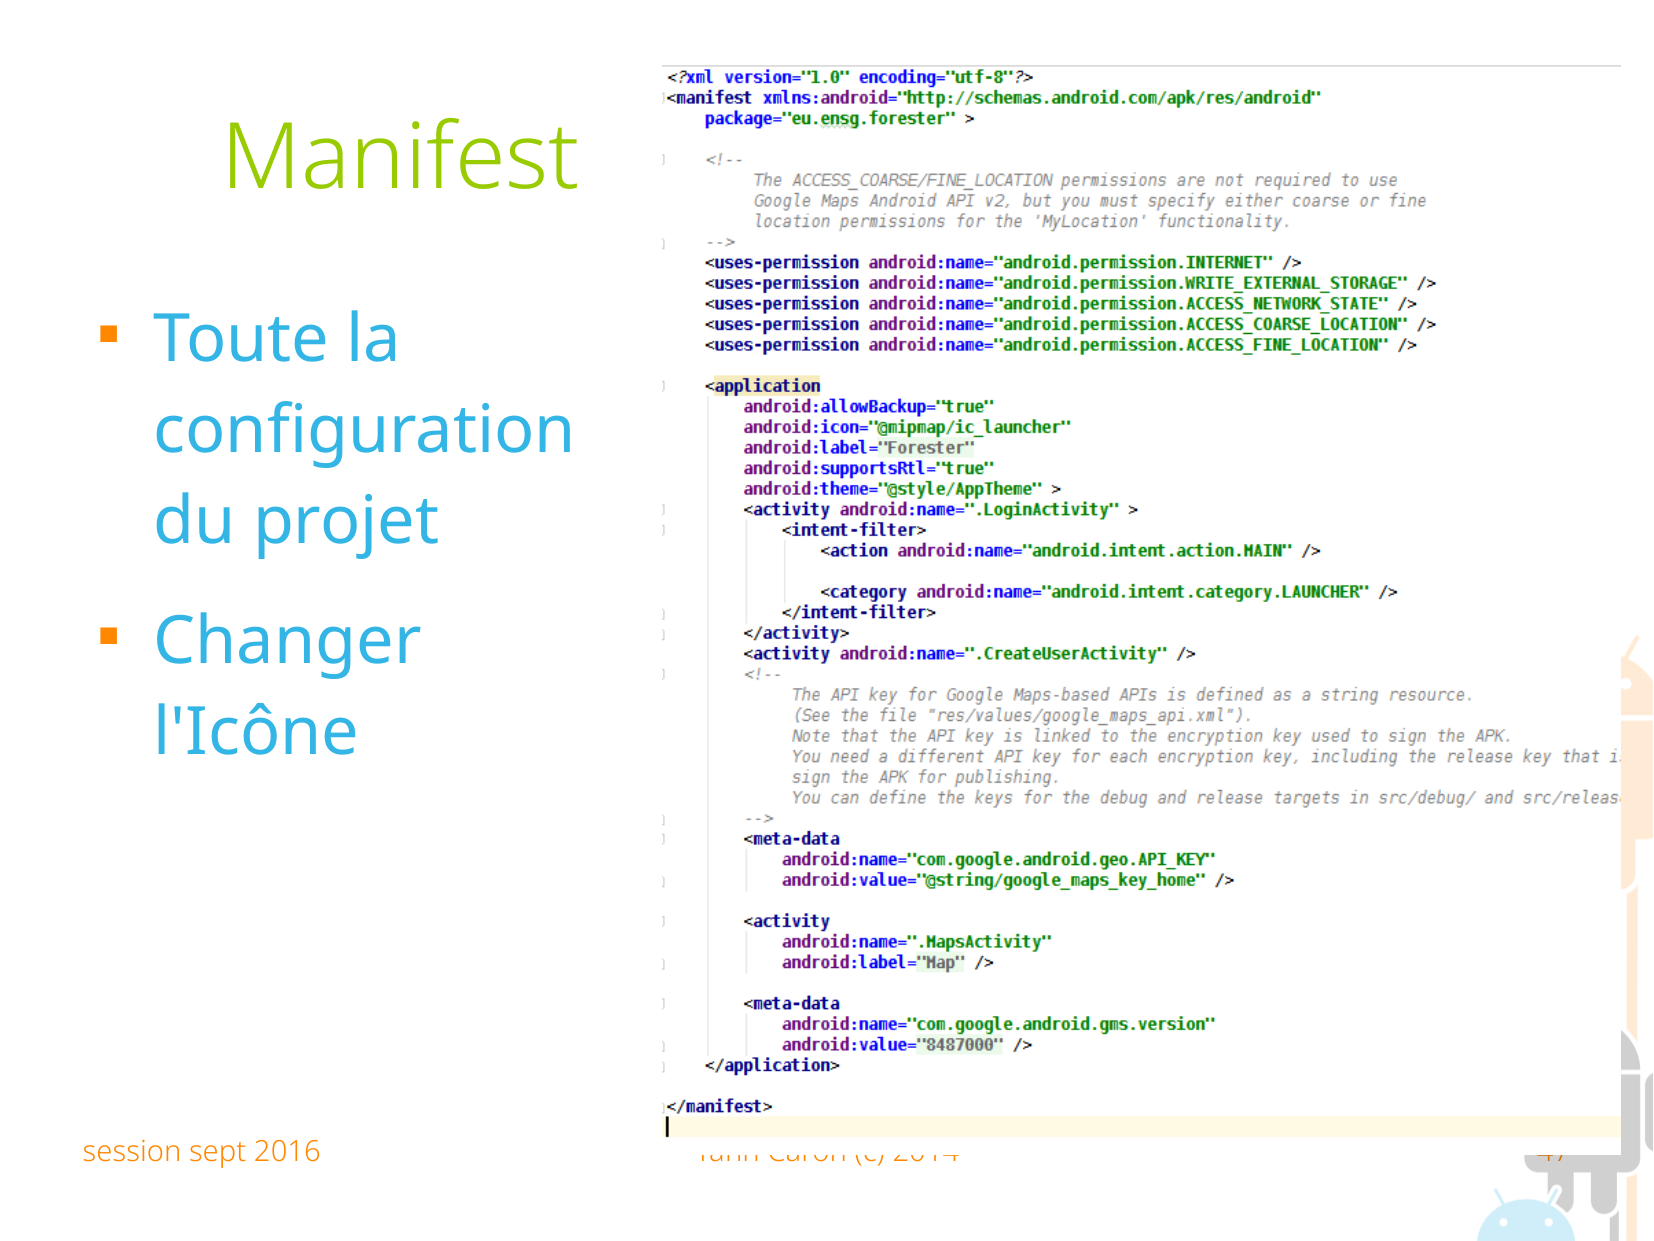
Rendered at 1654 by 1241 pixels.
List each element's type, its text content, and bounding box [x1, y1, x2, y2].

picture [240, 64, 1654, 1241]
list Toute la configuration du projet Changer l'Icône [82, 290, 646, 1066]
title Manifest [82, 49, 721, 257]
